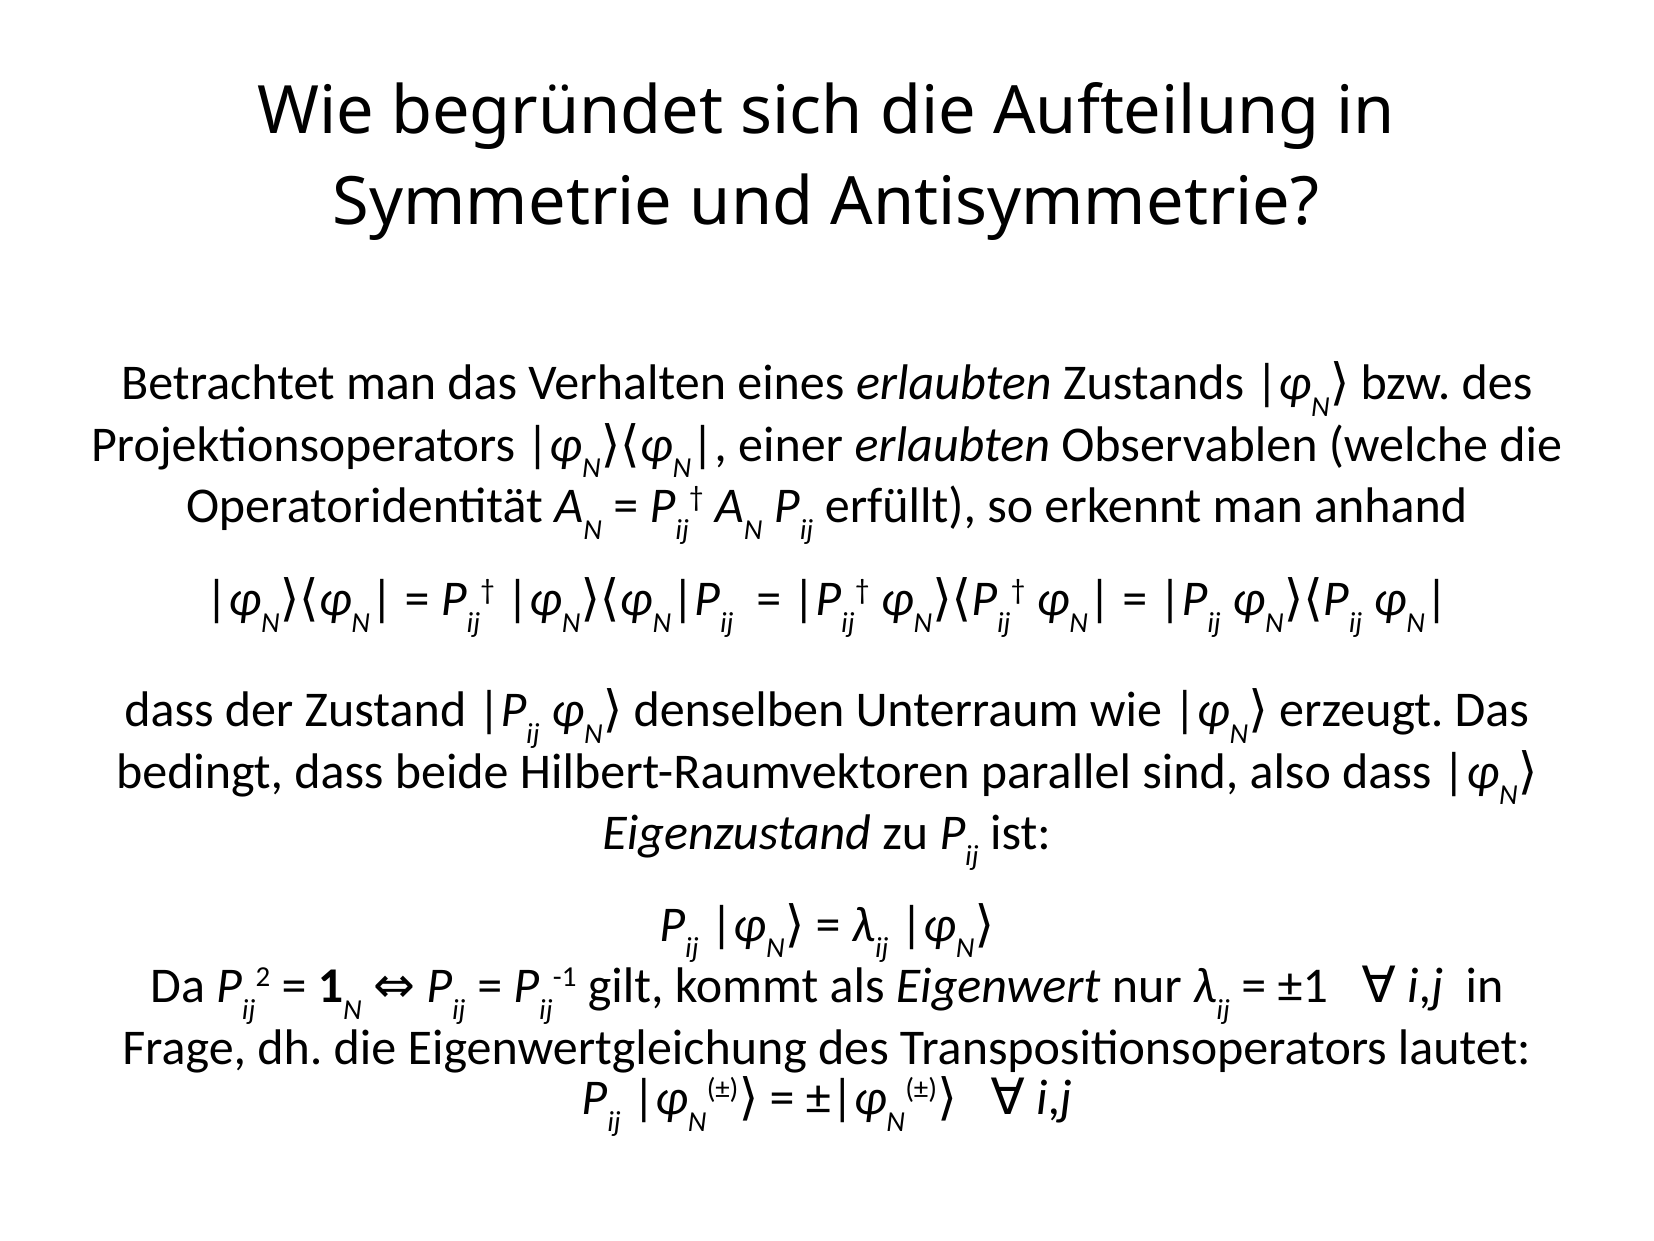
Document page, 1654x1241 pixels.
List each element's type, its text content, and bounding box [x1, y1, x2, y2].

title Wie begründet sich die Aufteilung in Symmetrie und Antisymmetrie? [82, 49, 1571, 257]
subtitle Betrachtet man das Verhalten eines erlaubten Zustands |φN⟩ bzw. des Projektionsoperators |φN⟩⟨φN|, einer erlaubten Observablen (welche die Operatoridentität AN = Pij† AN Pij erfüllt), so erkennt man anhand |φN⟩⟨φN| = Pij† |φN⟩⟨φN|Pij = |Pij† φN⟩⟨Pij† φN| = |Pij φN⟩⟨Pij φN| dass der Zustand |Pij φN⟩ denselben Unterraum wie |φN⟩ erzeugt. Das bedingt, dass beide Hilbert-Raumvektoren parallel sind, also dass |φN⟩ Eigenzustand zu Pij ist: Pij |φN⟩ = λij |φN⟩ Da Pij2 = 1N ⇔ Pij = Pij-1 gilt, kommt als Eigenwert nur λij = ±1 ∀ i,j in Frage, dh. die Eigenwertgleichung des Transpositionsoperators lautet: Pij |φN(±)⟩ = ±|φN(±)⟩ ∀ i,j [82, 294, 1571, 1207]
